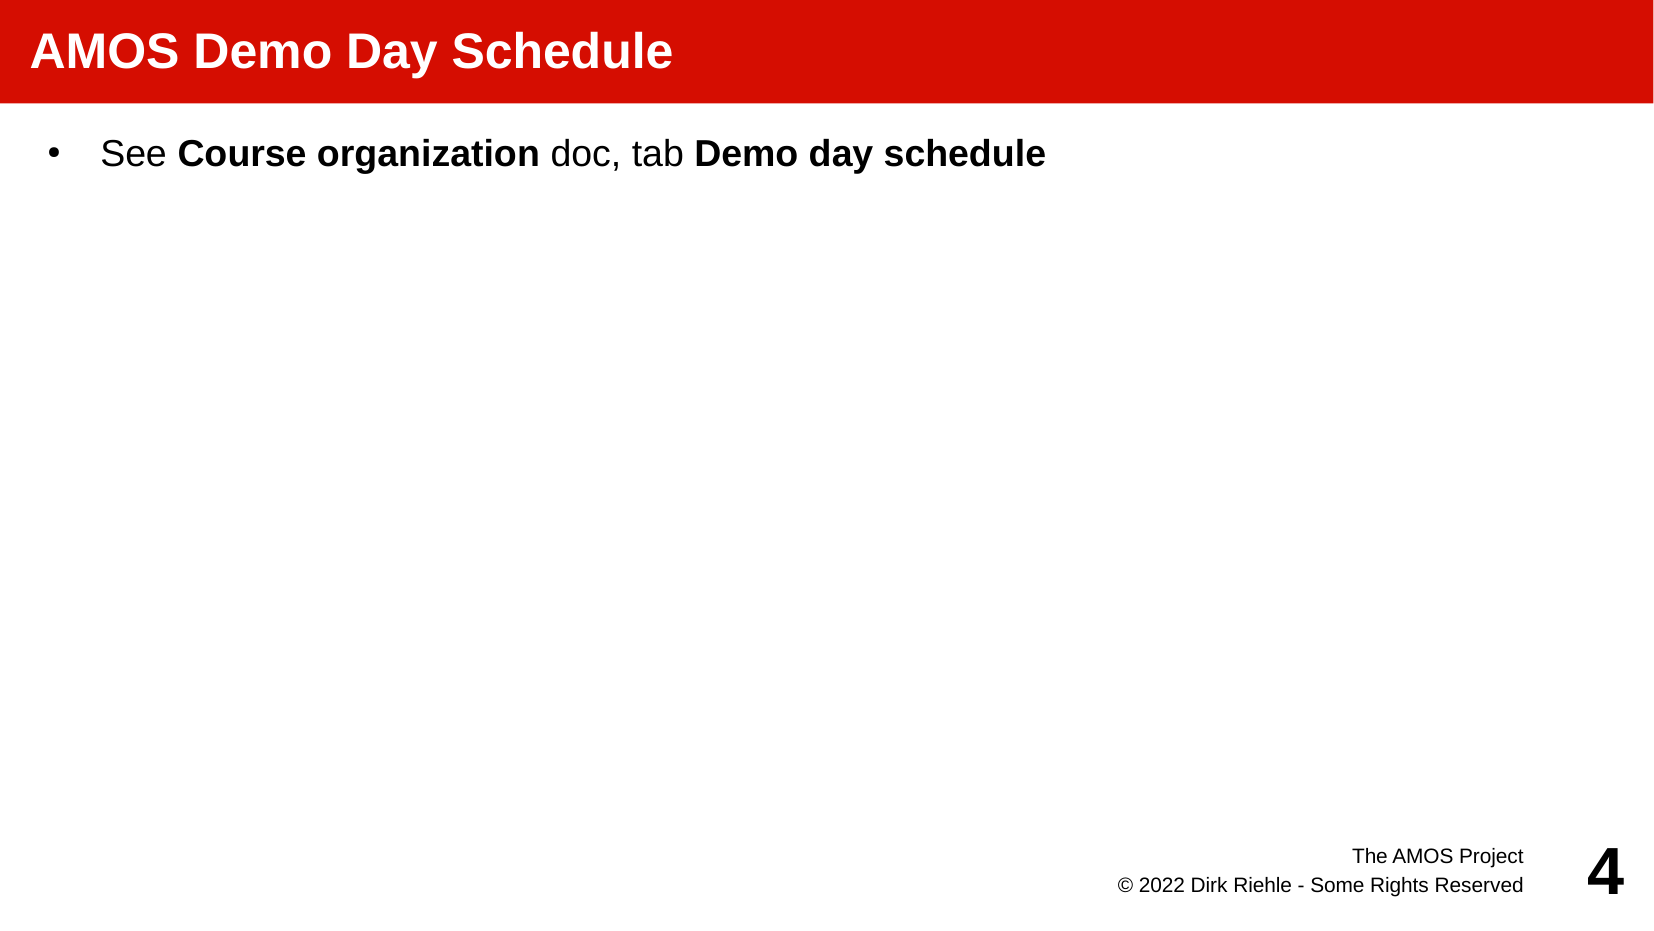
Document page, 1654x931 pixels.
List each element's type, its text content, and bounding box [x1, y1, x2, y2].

list See Course organization doc, tab Demo day schedule [29, 132, 1625, 813]
title AMOS Demo Day Schedule [0, 0, 1654, 104]
